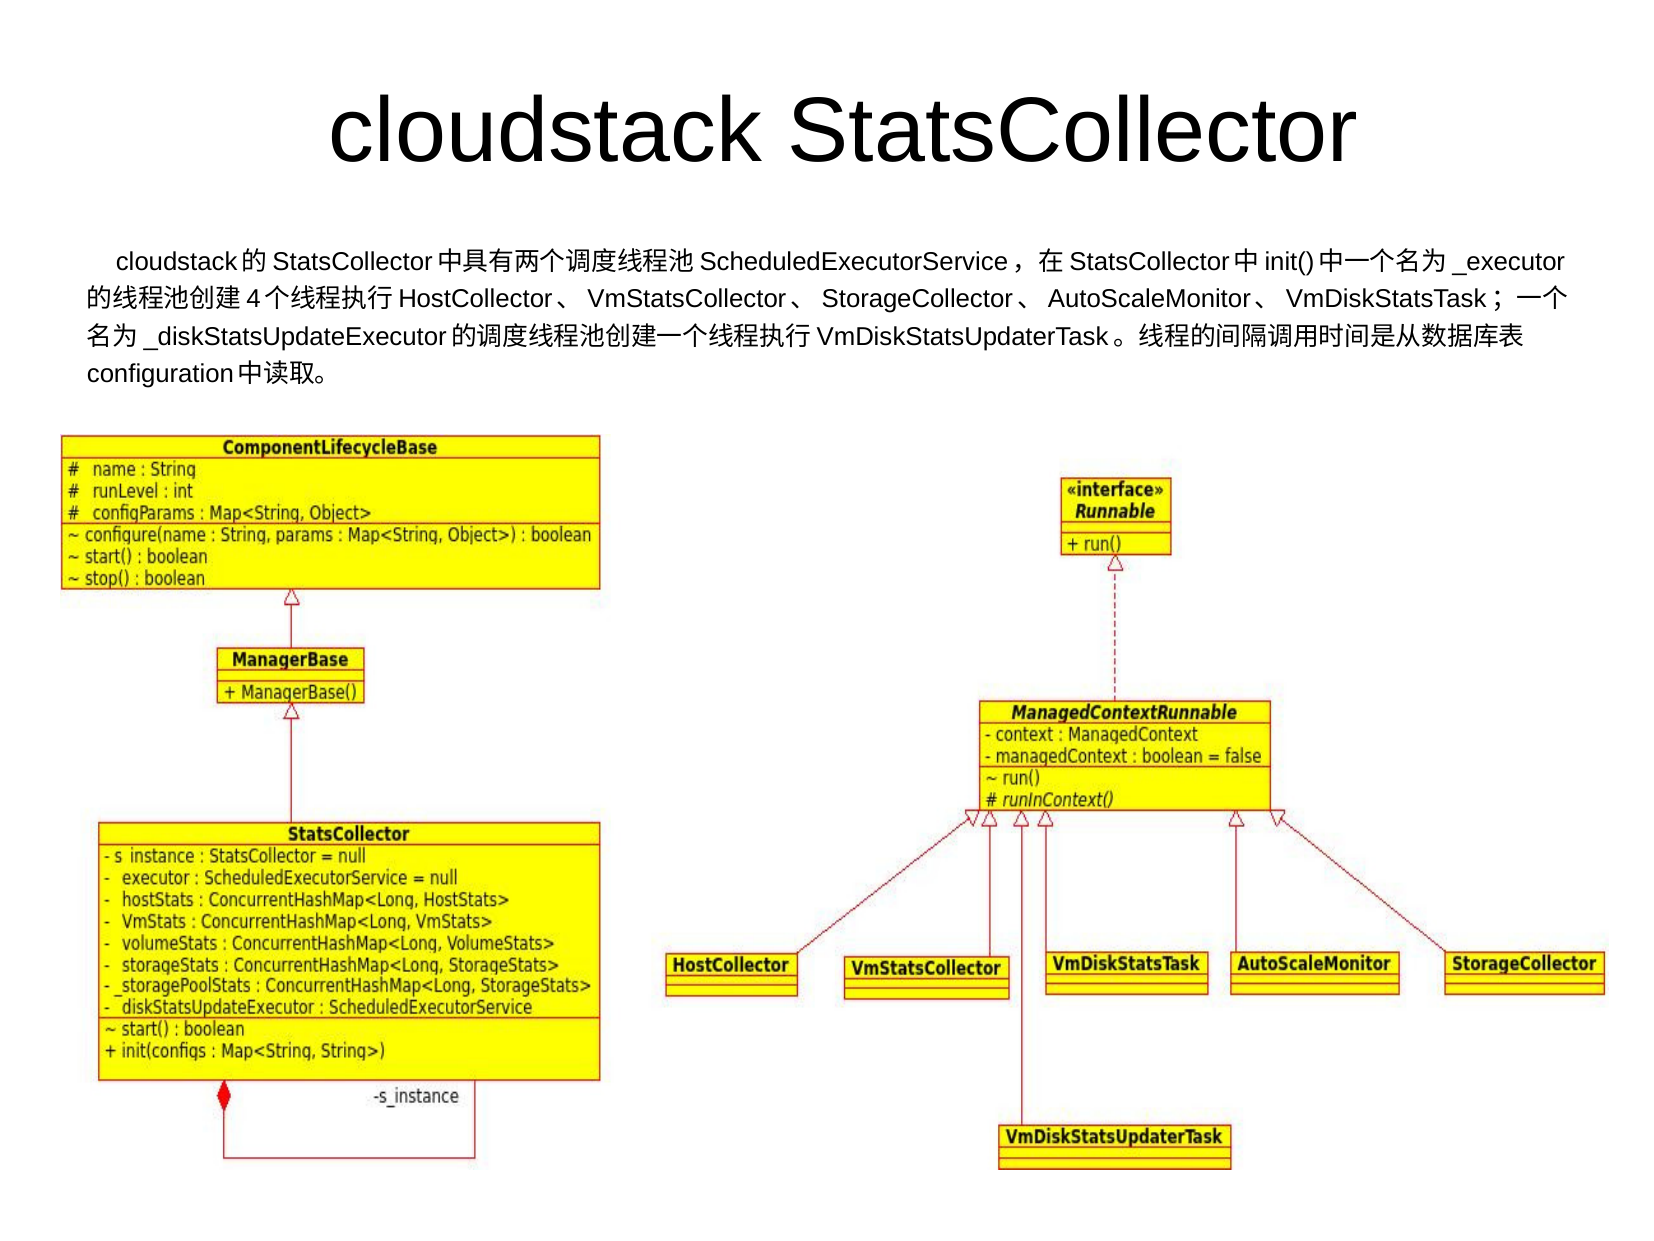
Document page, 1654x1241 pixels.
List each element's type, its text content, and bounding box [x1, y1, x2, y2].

picture [60, 434, 1609, 1171]
list cloudstack的StatsCollector中具有两个调度线程池ScheduledExecutorService，在StatsCollector中init()中一个名为_executor 的线程池创建4个线程执行HostCollector、VmStatsCollector、StorageCollector、AutoScaleMonitor、VmDiskStatsTask；一个名为_diskStatsUpdateExecutor的调度线程池创建一个线程执行VmDiskStatsUpdaterTask。线程的间隔调用时间是从数据库表configuration中读取。 [86, 240, 1576, 421]
title cloudstack StatsCollector [82, 49, 1571, 211]
